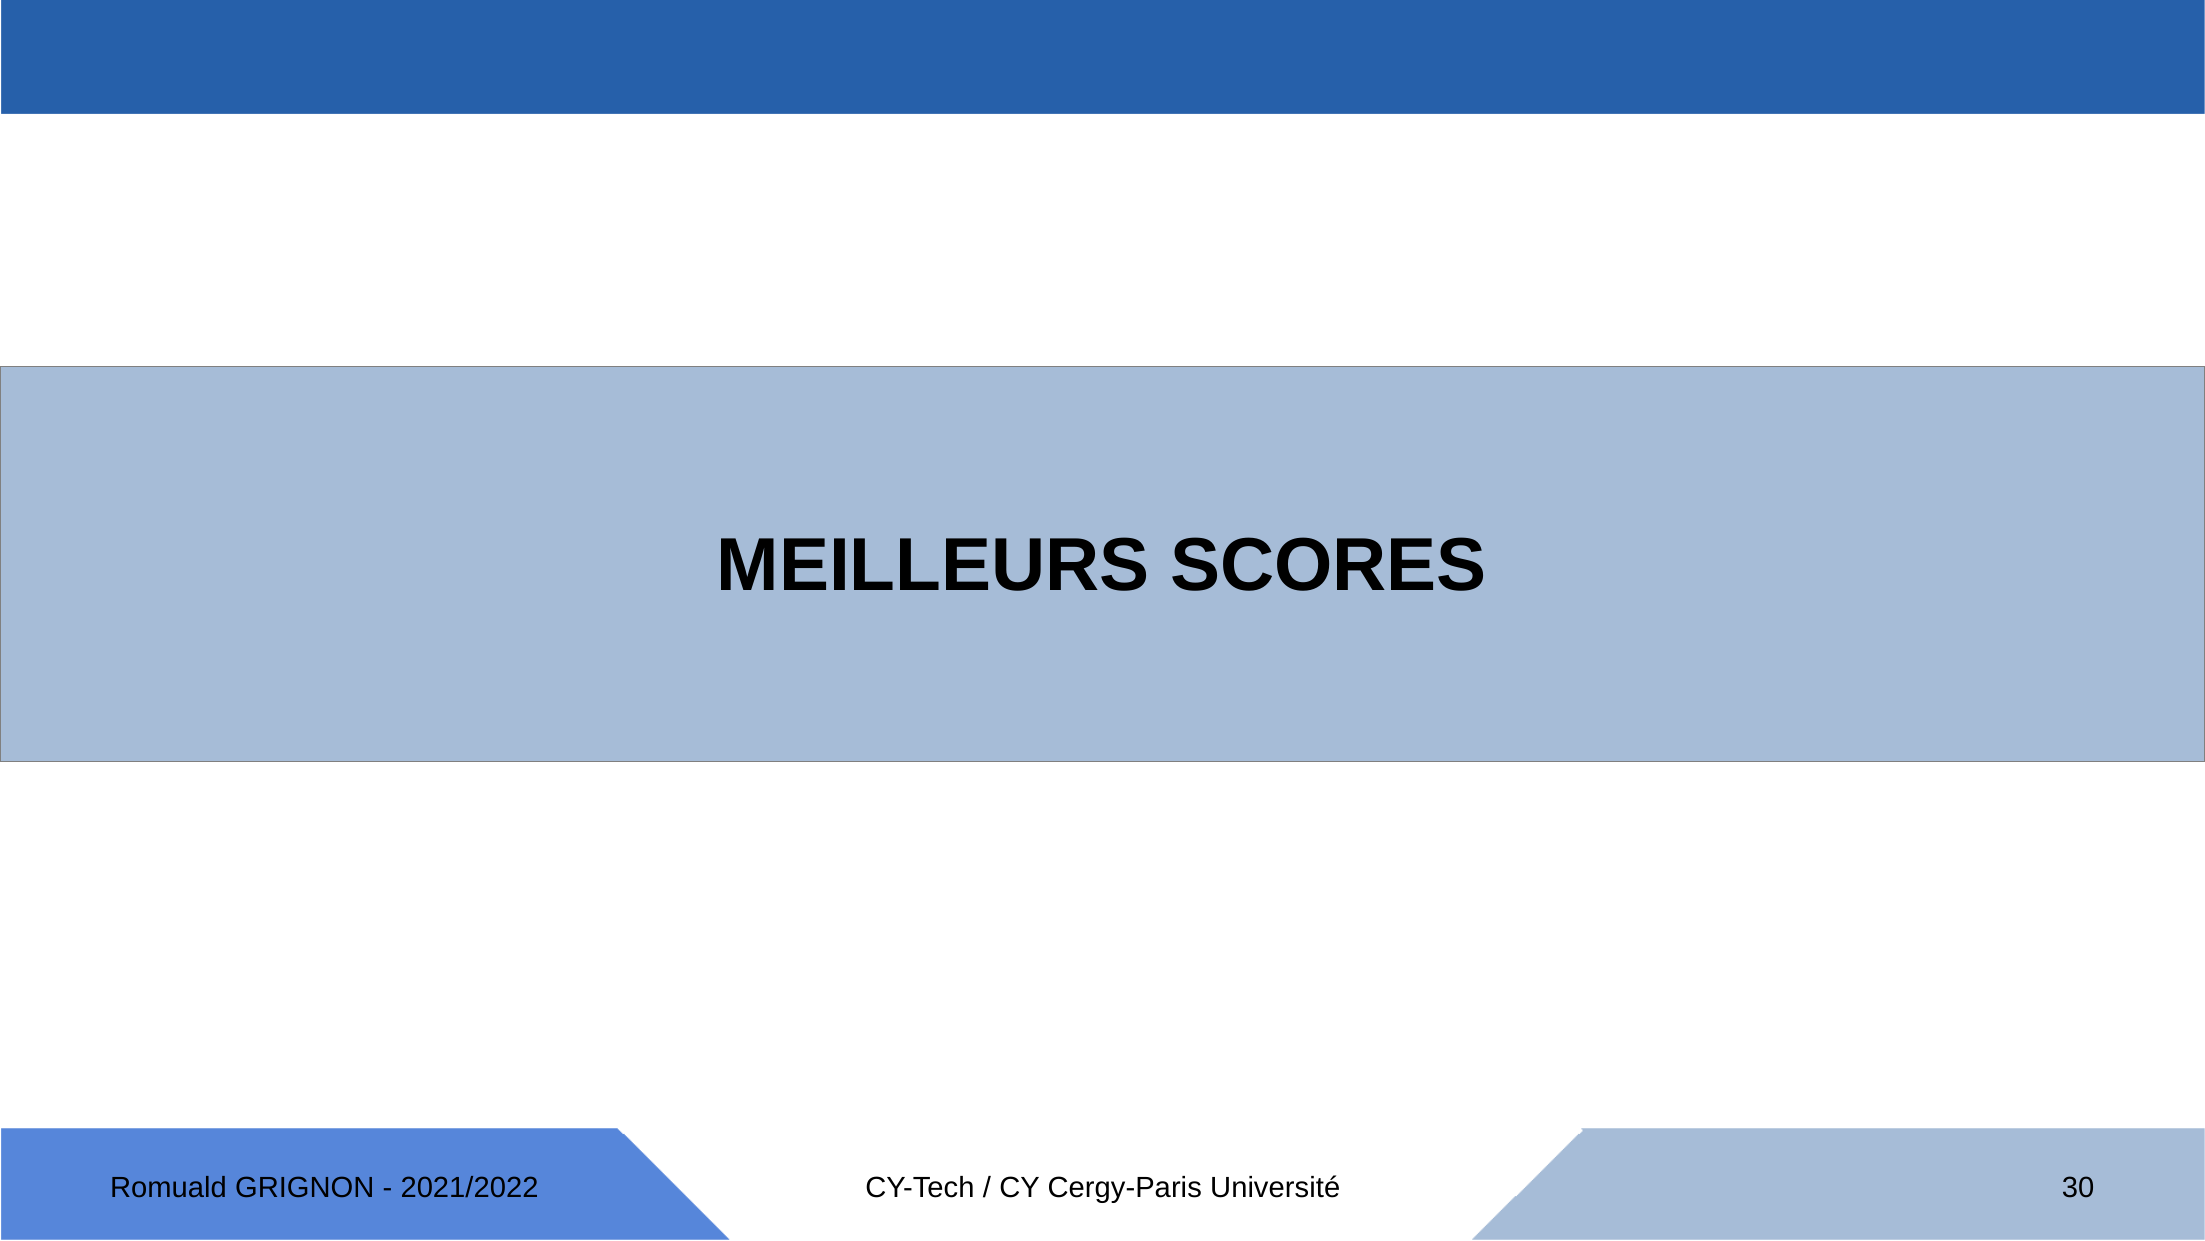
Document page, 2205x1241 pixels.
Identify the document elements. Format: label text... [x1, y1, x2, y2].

picture [0, 0, 2205, 366]
picture [0, 762, 2205, 1241]
text_box MEILLEURS SCORES [0, 366, 2205, 762]
